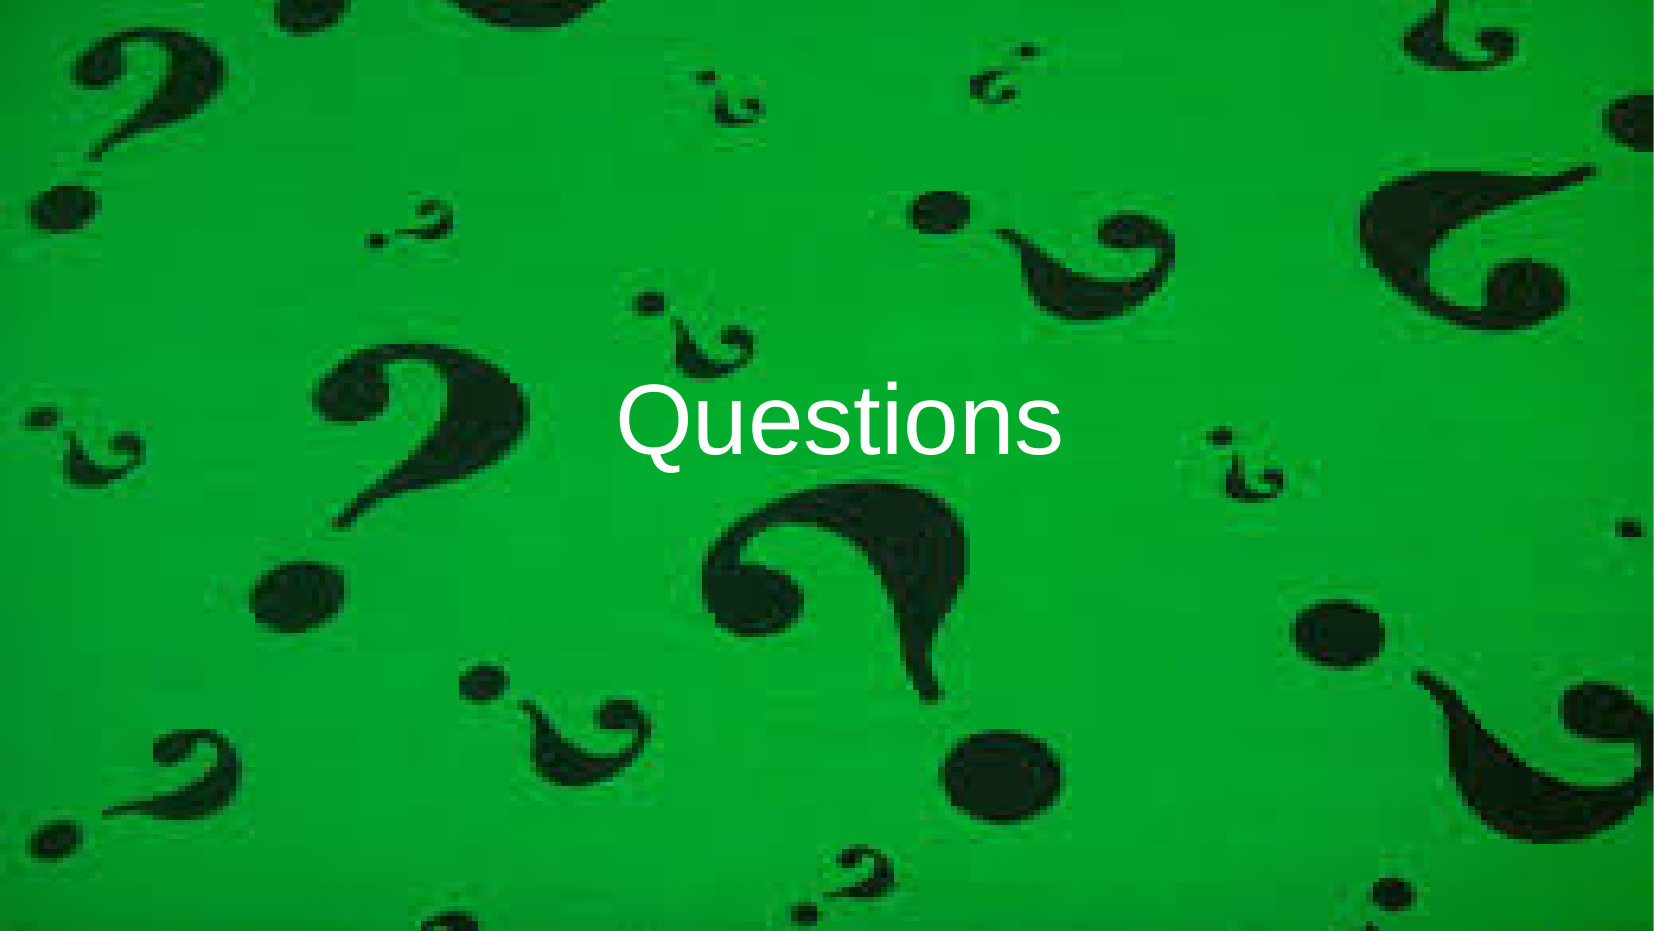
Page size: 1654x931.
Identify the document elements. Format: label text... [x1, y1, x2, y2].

picture [0, 0, 1654, 931]
text_box Questions [495, 315, 1186, 526]
